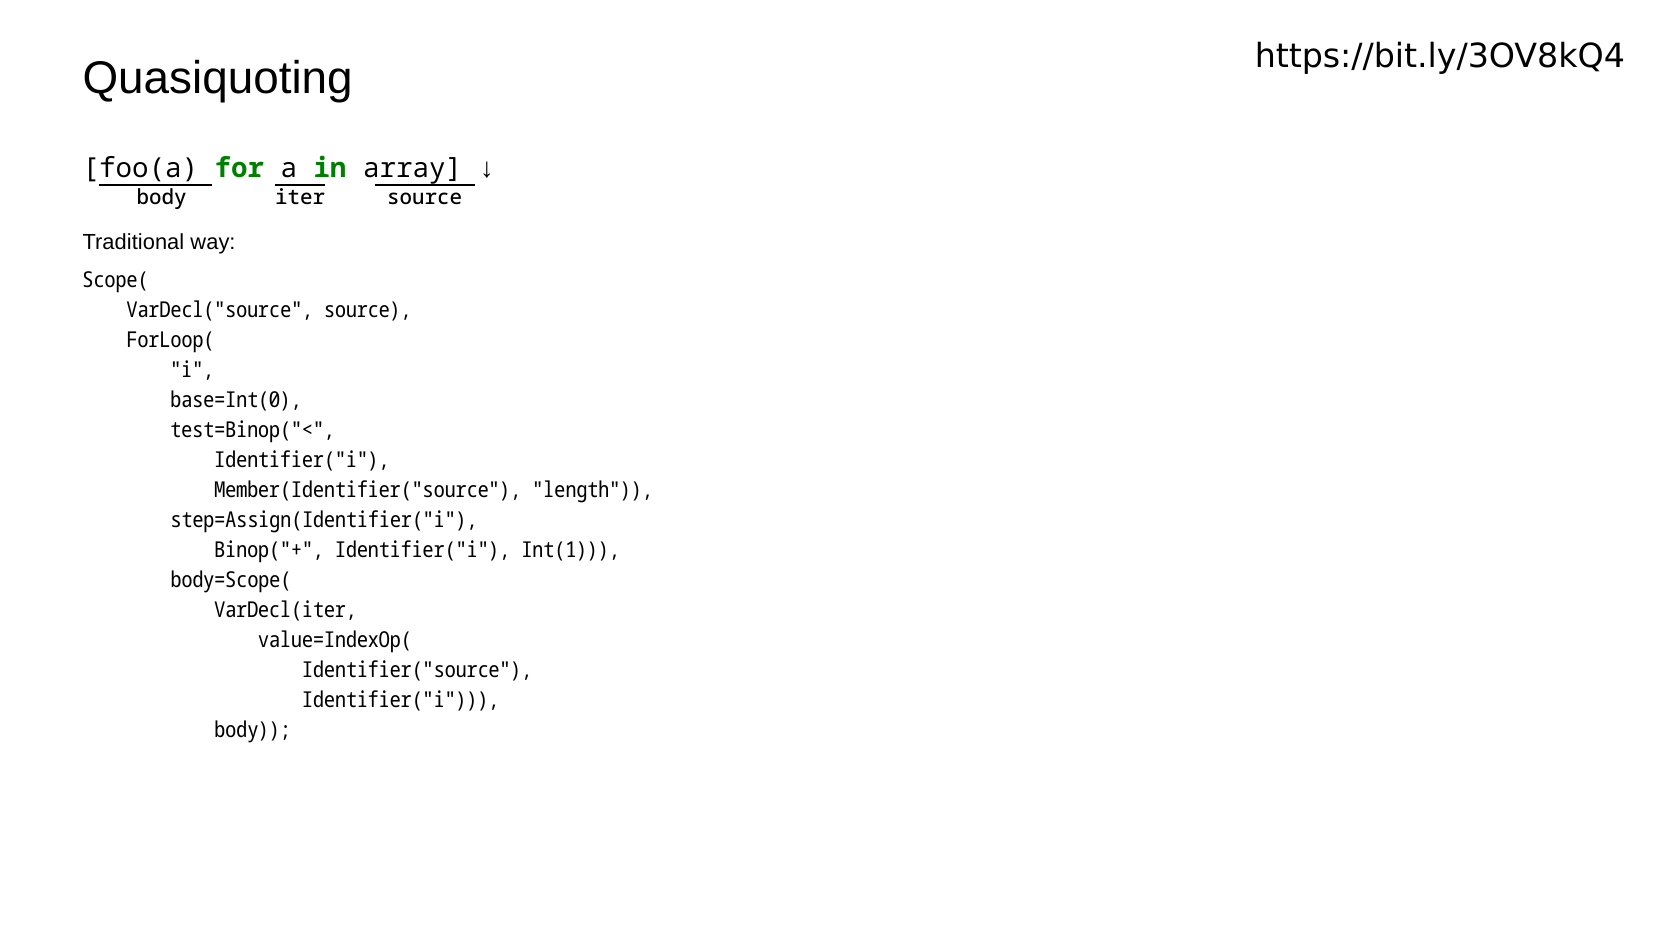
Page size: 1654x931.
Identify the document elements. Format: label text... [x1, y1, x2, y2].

text_box body [99, 182, 395, 281]
text_box source [374, 182, 670, 251]
list [foo(a) for a in array] ↓ Traditional way: Scope( VarDecl("source", source), ForLoop( "i", base=Int(0), test=Binop("<", Identifier("i"), Member(Identifier("source"), "length")), step=Assign(Identifier("i"), Binop("+", Identifier("i"), Int(1))), body=Scope( VarDecl(iter, value=IndexOp( Identifier("source"), Identifier("i"))), body)); [82, 147, 1571, 758]
text_box iter [275, 182, 335, 222]
title Quasiquoting [82, 37, 1571, 119]
